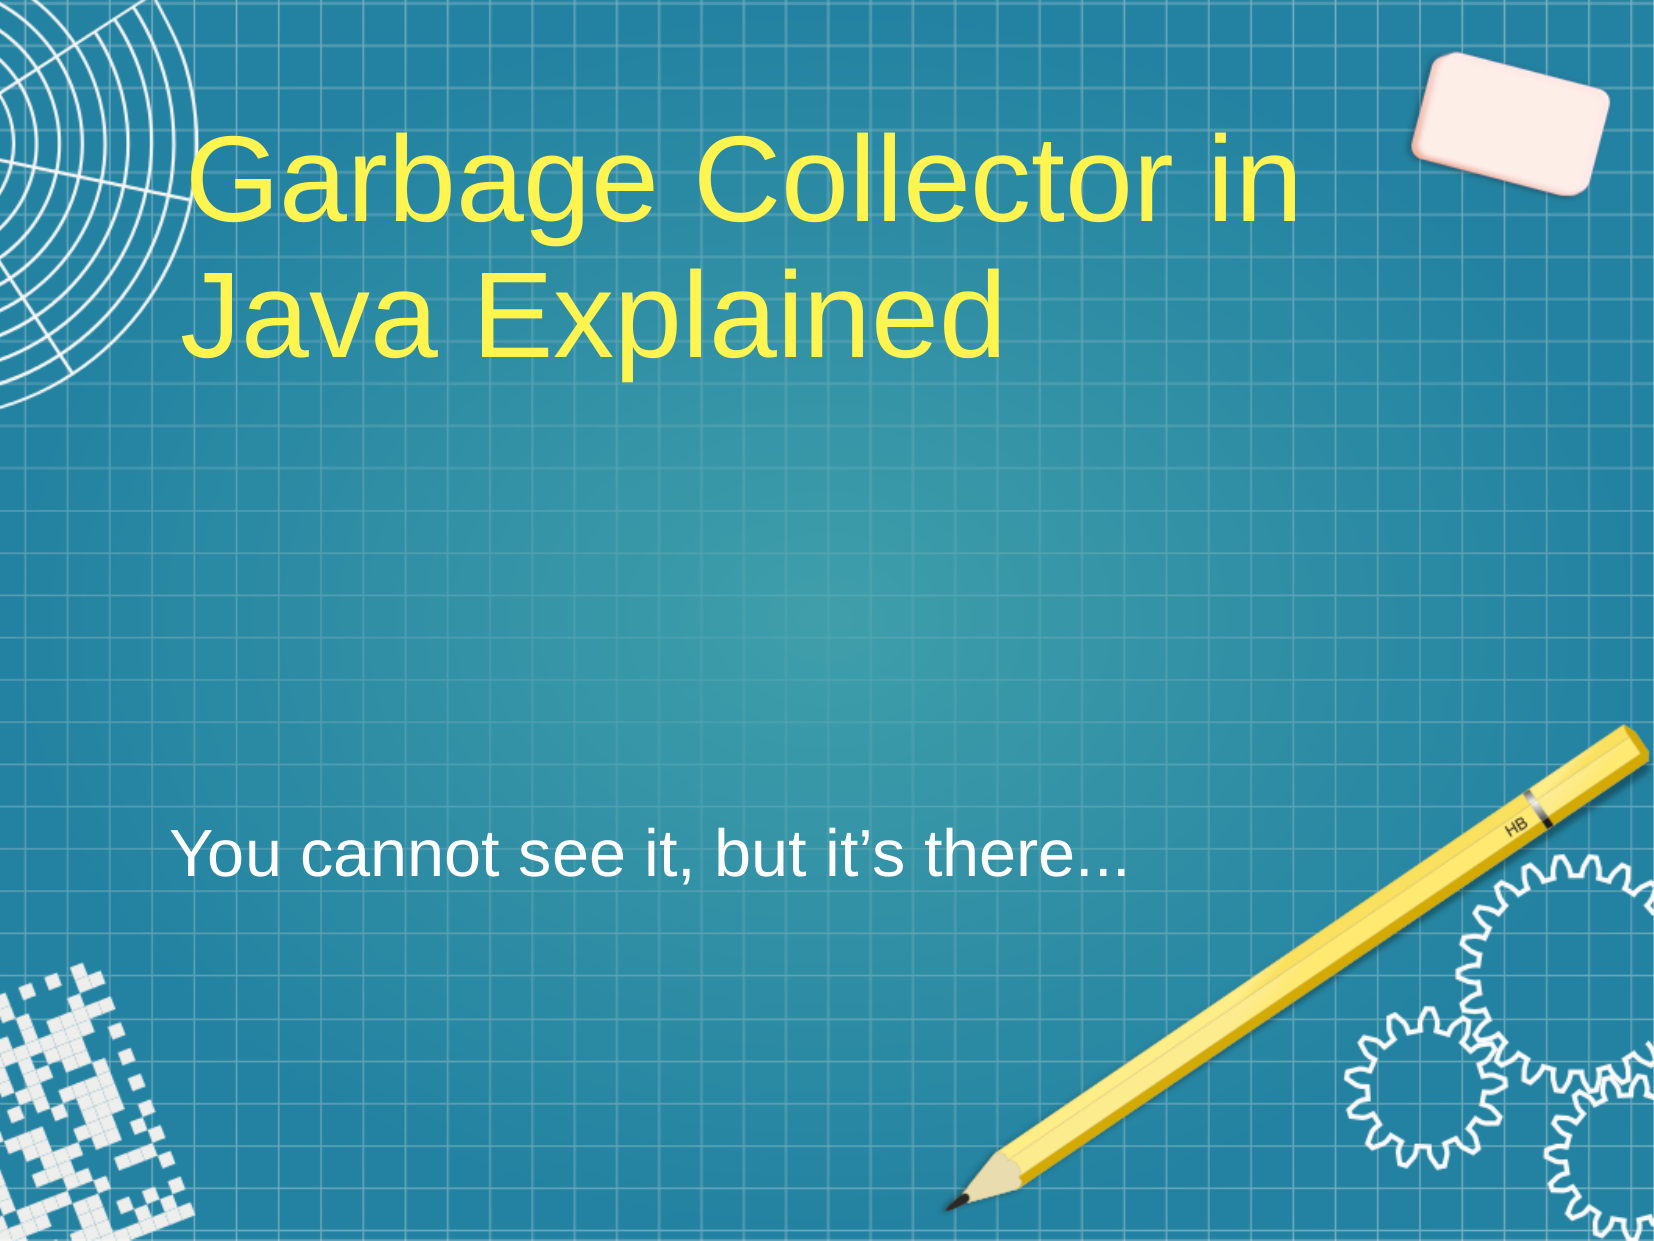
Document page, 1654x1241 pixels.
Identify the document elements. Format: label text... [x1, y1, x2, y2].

subtitle You cannot see it, but it’s there... [0, 552, 1396, 1156]
picture [0, 0, 1654, 1241]
title Garbage Collector in Java Explained [0, 60, 1489, 571]
